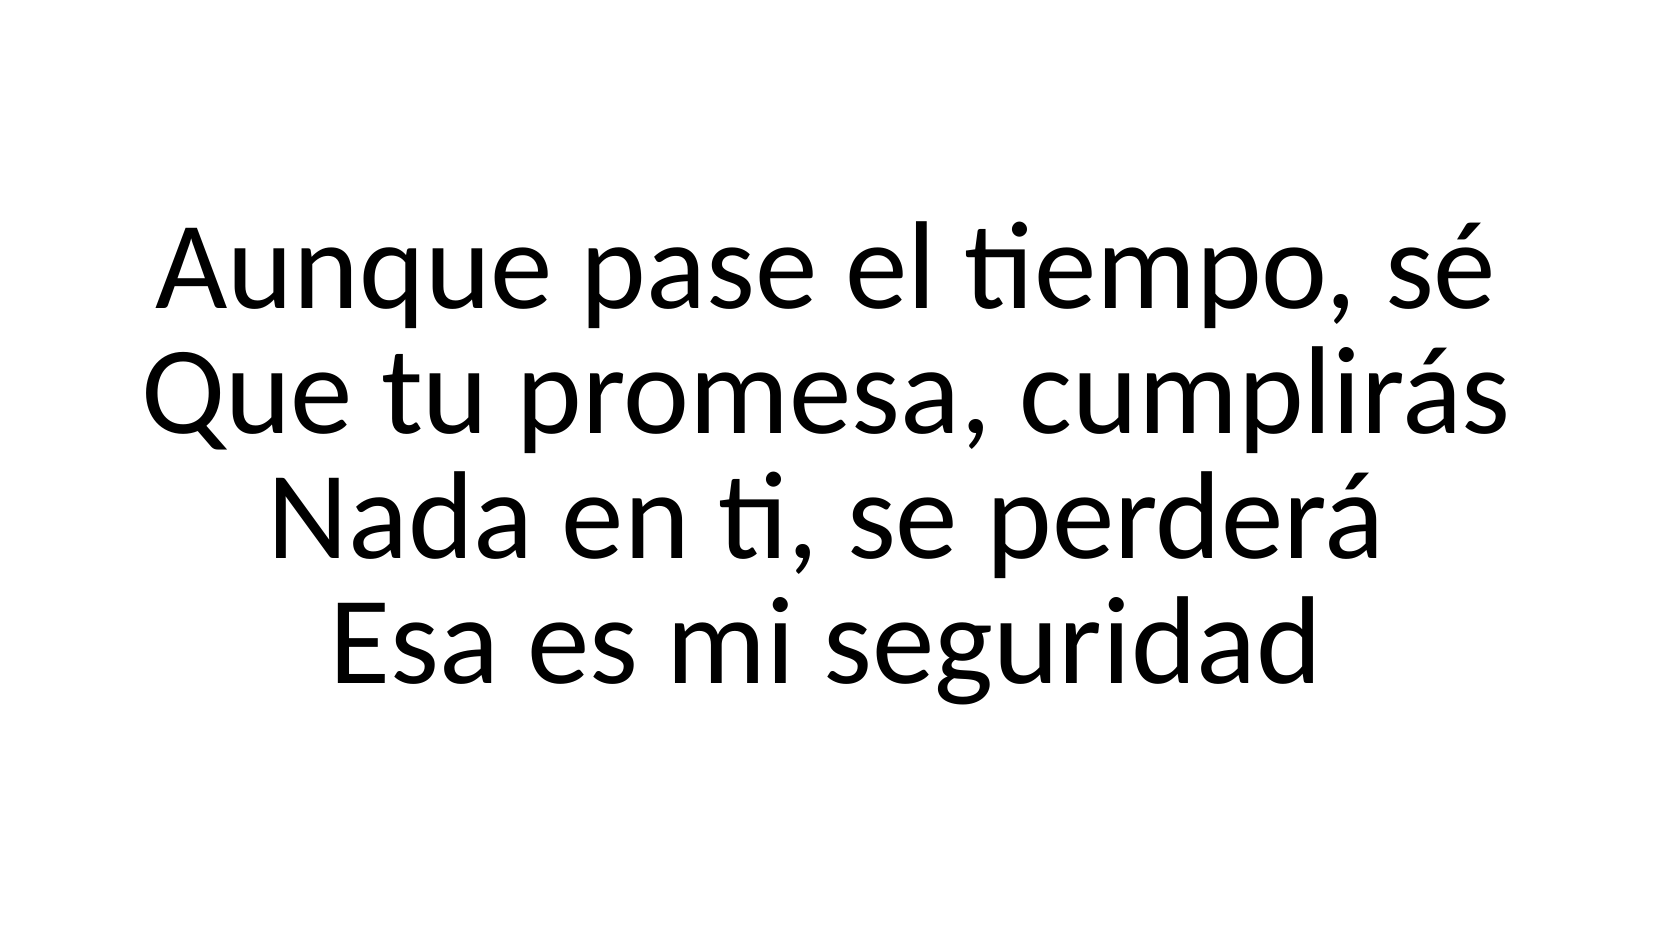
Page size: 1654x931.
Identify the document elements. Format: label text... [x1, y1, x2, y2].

title Aunque pase el tiempo, sé Que tu promesa, cumplirás Nada en ti, se perderá Esa es mi seguridad [0, 0, 1654, 931]
